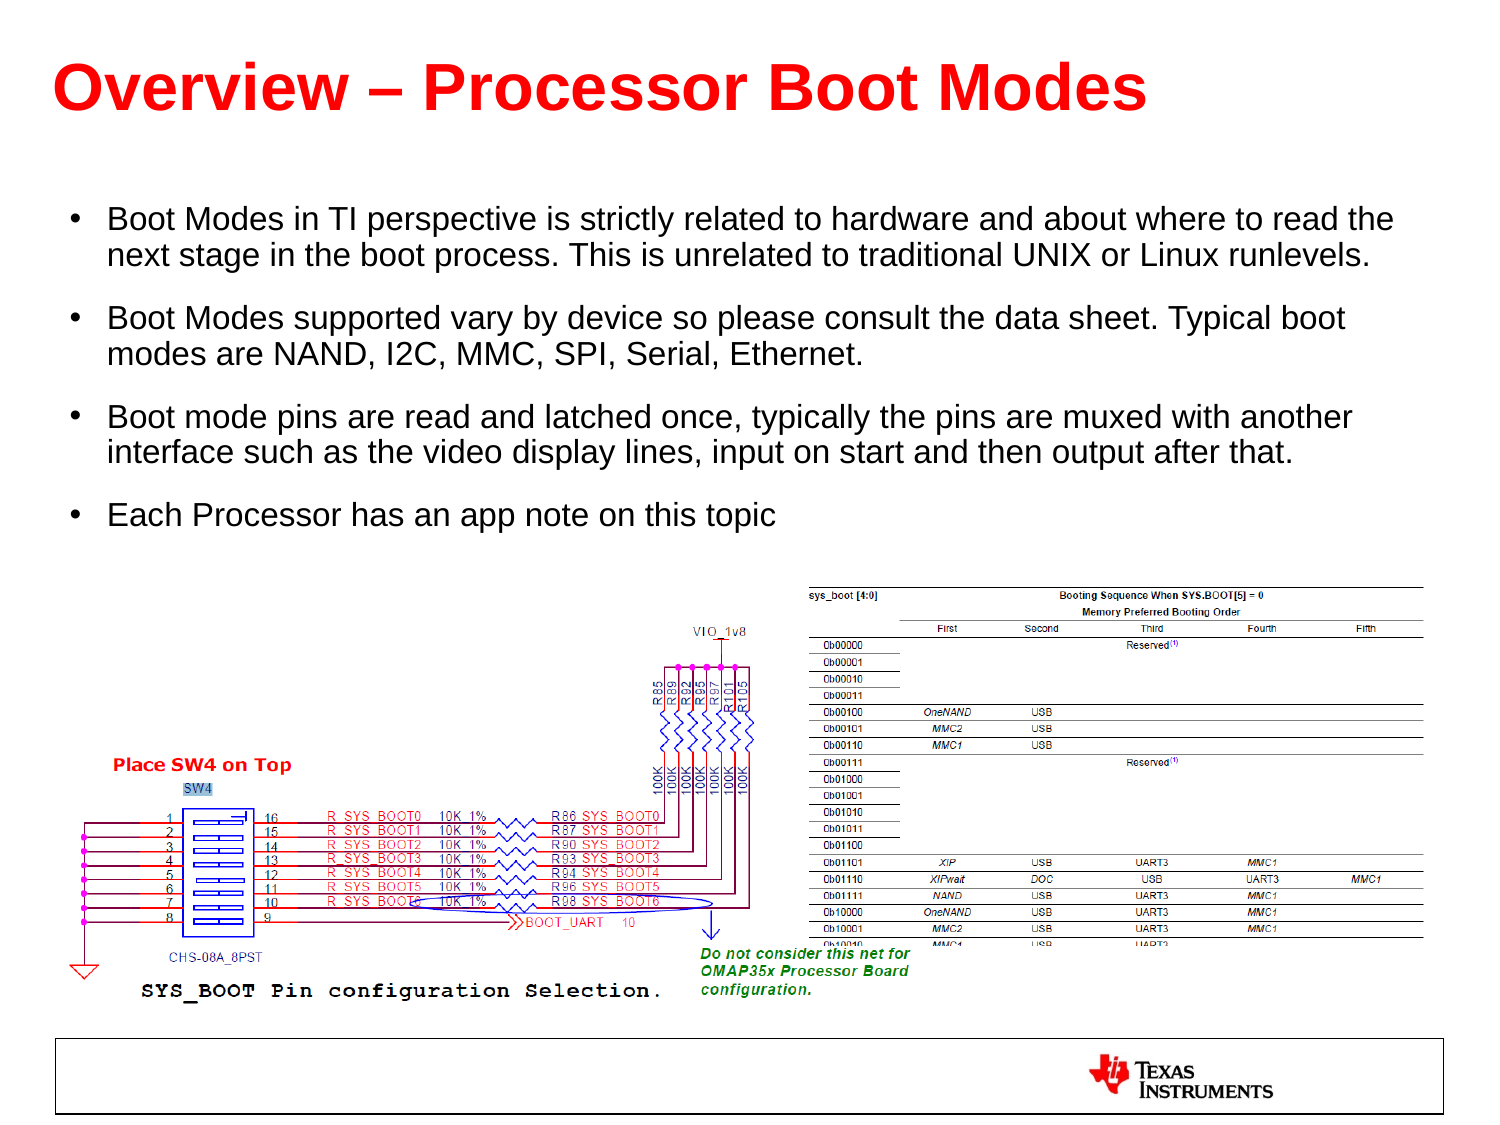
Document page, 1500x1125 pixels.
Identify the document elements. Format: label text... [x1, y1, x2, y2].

picture [1087, 1052, 1274, 1099]
title Overview – Processor Boot Modes [37, 23, 1426, 158]
picture [54, 581, 1428, 1034]
list Boot Modes in TI perspective is strictly related to hardware and about where to read the next stage in the boot process. This is unrelated to traditional UNIX or Linux runlevels. Boot Modes supported vary by device so please consult the data sheet. Typical boot modes are NAND, I2C, MMC, SPI, Serial, Ethernet. Boot mode pins are read and latched once, typically the pins are muxed with another interface such as the video display lines, input on start and then output after that. Each Processor has an app note on this topic [54, 194, 1444, 601]
